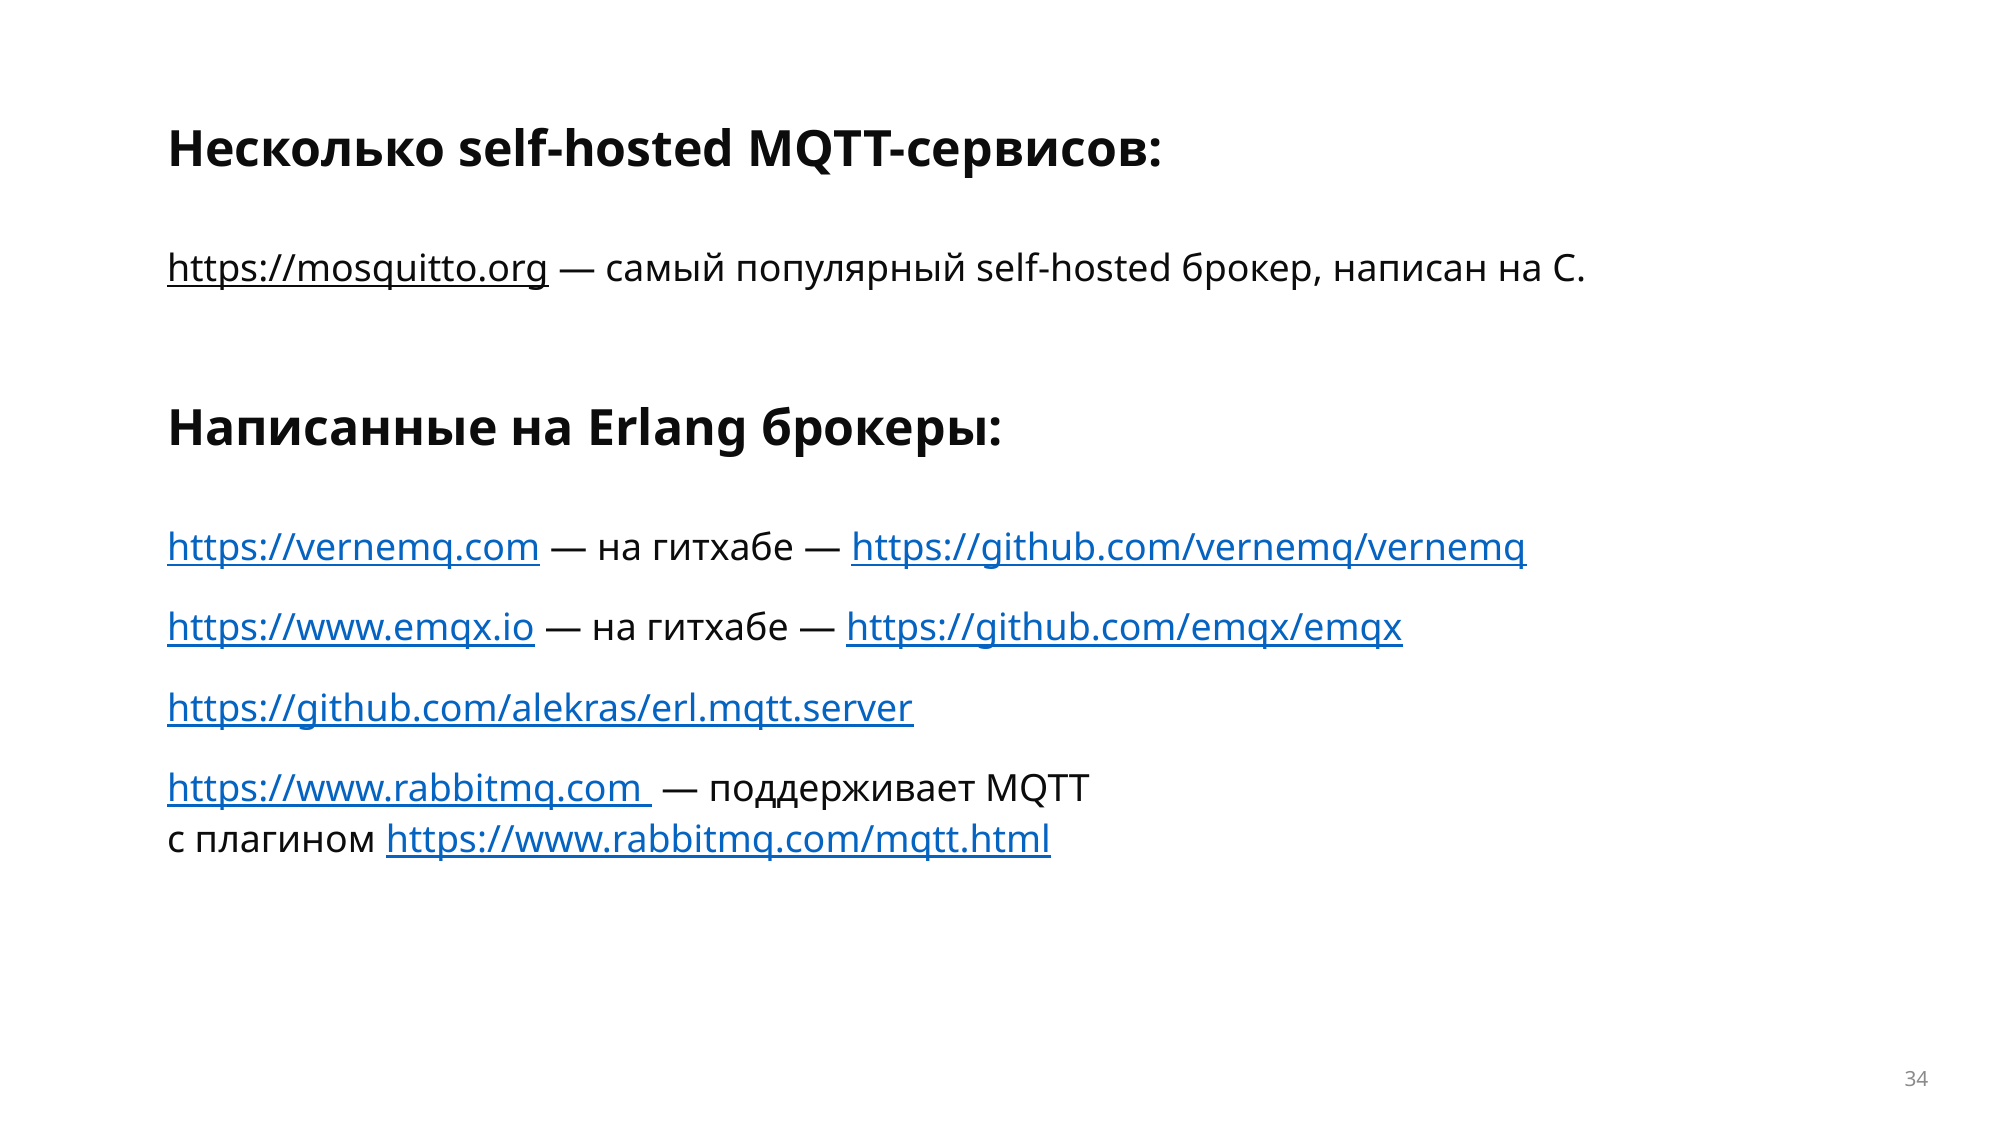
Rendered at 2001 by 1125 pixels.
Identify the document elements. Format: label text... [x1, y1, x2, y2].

text_box Написанные на Erlang брокеры: [152, 387, 1850, 478]
text_box https://mosquitto.org — самый популярный self-hosted брокер, написан на C. [152, 236, 1850, 307]
slide_number <номер> [1832, 1034, 2000, 1125]
text_box Несколько self-hosted MQTT-сервисов: [152, 108, 1850, 199]
text_box https://vernemq.com — на гитхабе — https://github.com/vernemq/vernemq https://www.emqx.io — на гитхабе — https://github.com/emqx/emqx https://github.com/alekras/erl.mqtt.server https://www.rabbitmq.com — поддерживает MQTT с плагином https://www.rabbitmq.com/mqtt.html [152, 515, 1850, 884]
